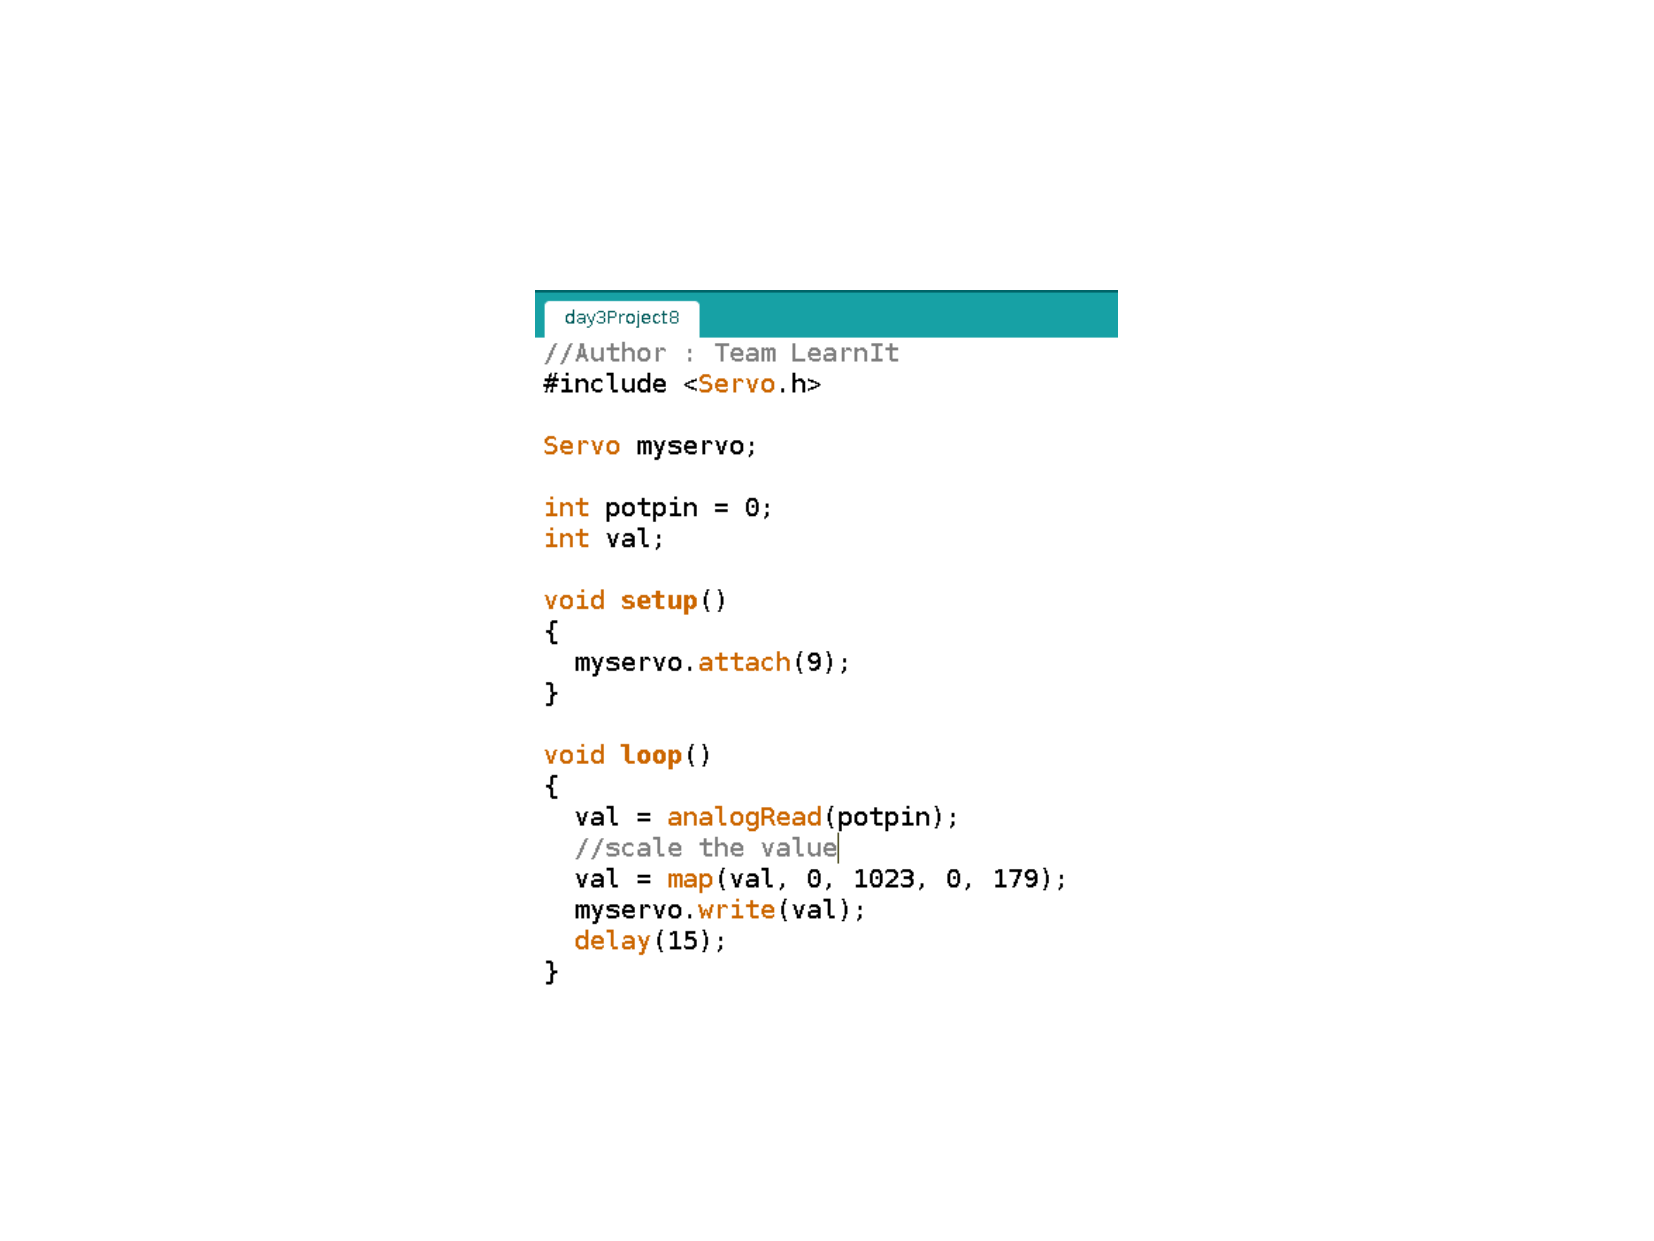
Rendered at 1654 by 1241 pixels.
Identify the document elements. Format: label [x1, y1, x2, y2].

picture [535, 290, 1118, 1010]
